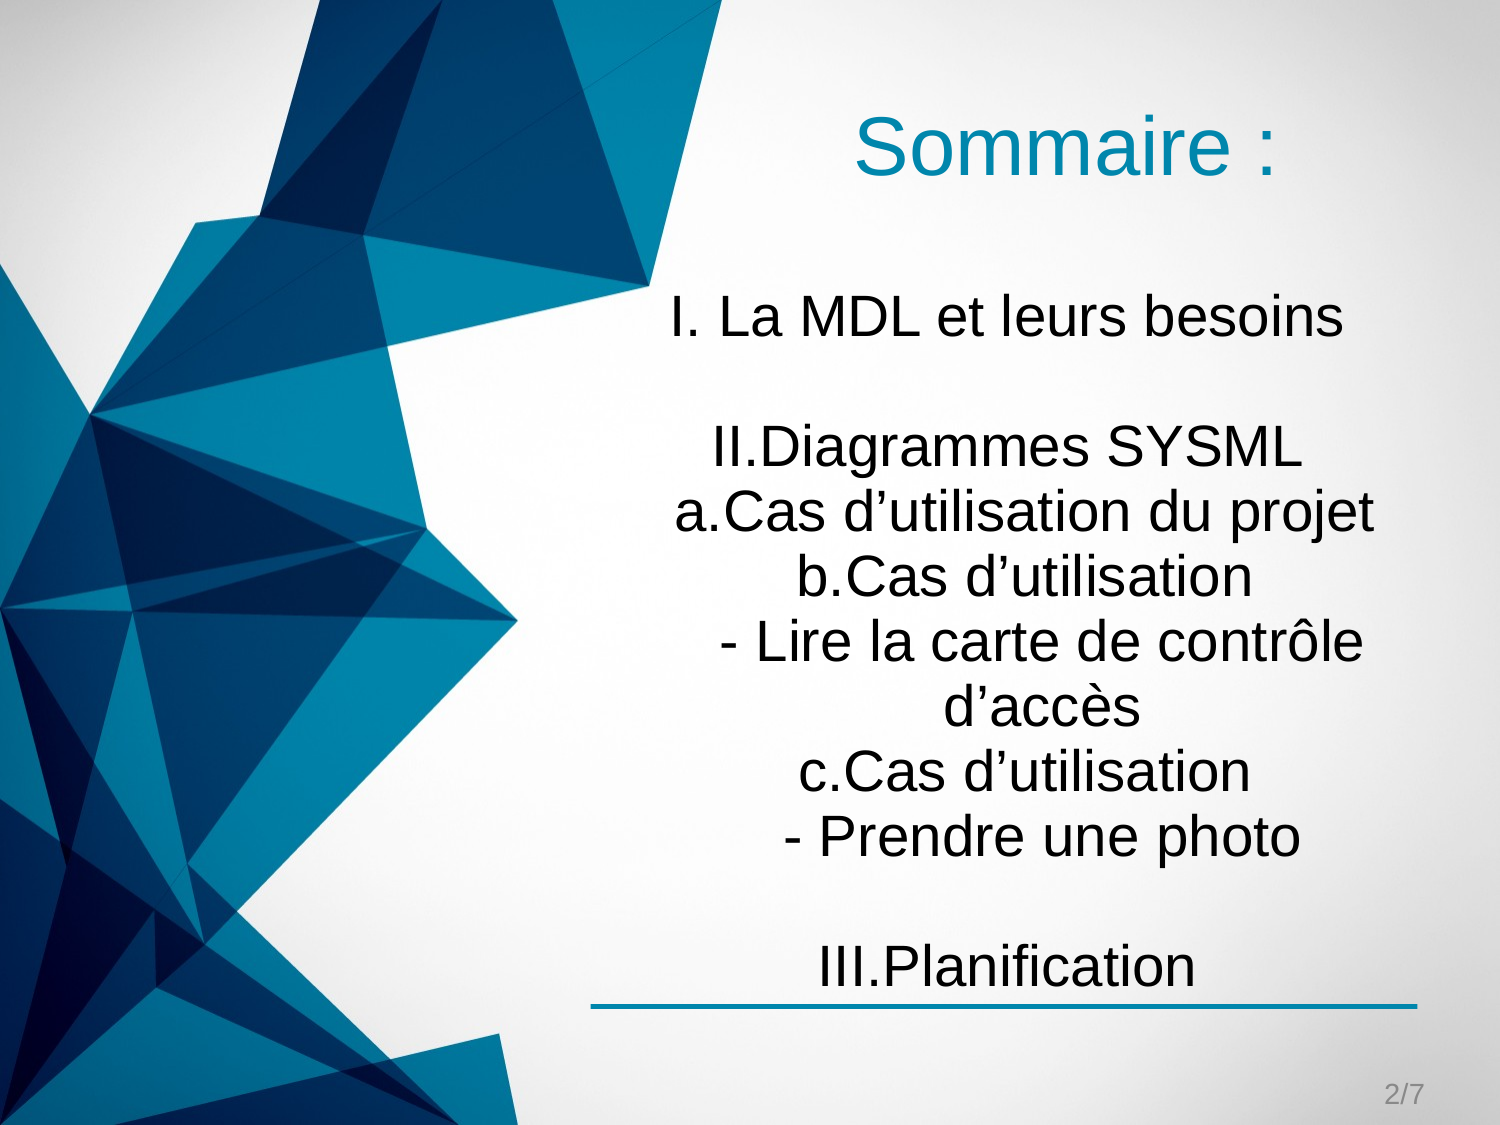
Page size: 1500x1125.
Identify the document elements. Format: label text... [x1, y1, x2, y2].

picture [0, 0, 1500, 1125]
title Sommaire : [708, 52, 1425, 241]
subtitle La MDL et leurs besoins Diagrammes SYSML Cas d’utilisation du projet Cas d’utilisation - Lire la carte de contrôle d’accès Cas d’utilisation - Prendre une photo Planification [590, 255, 1425, 1093]
